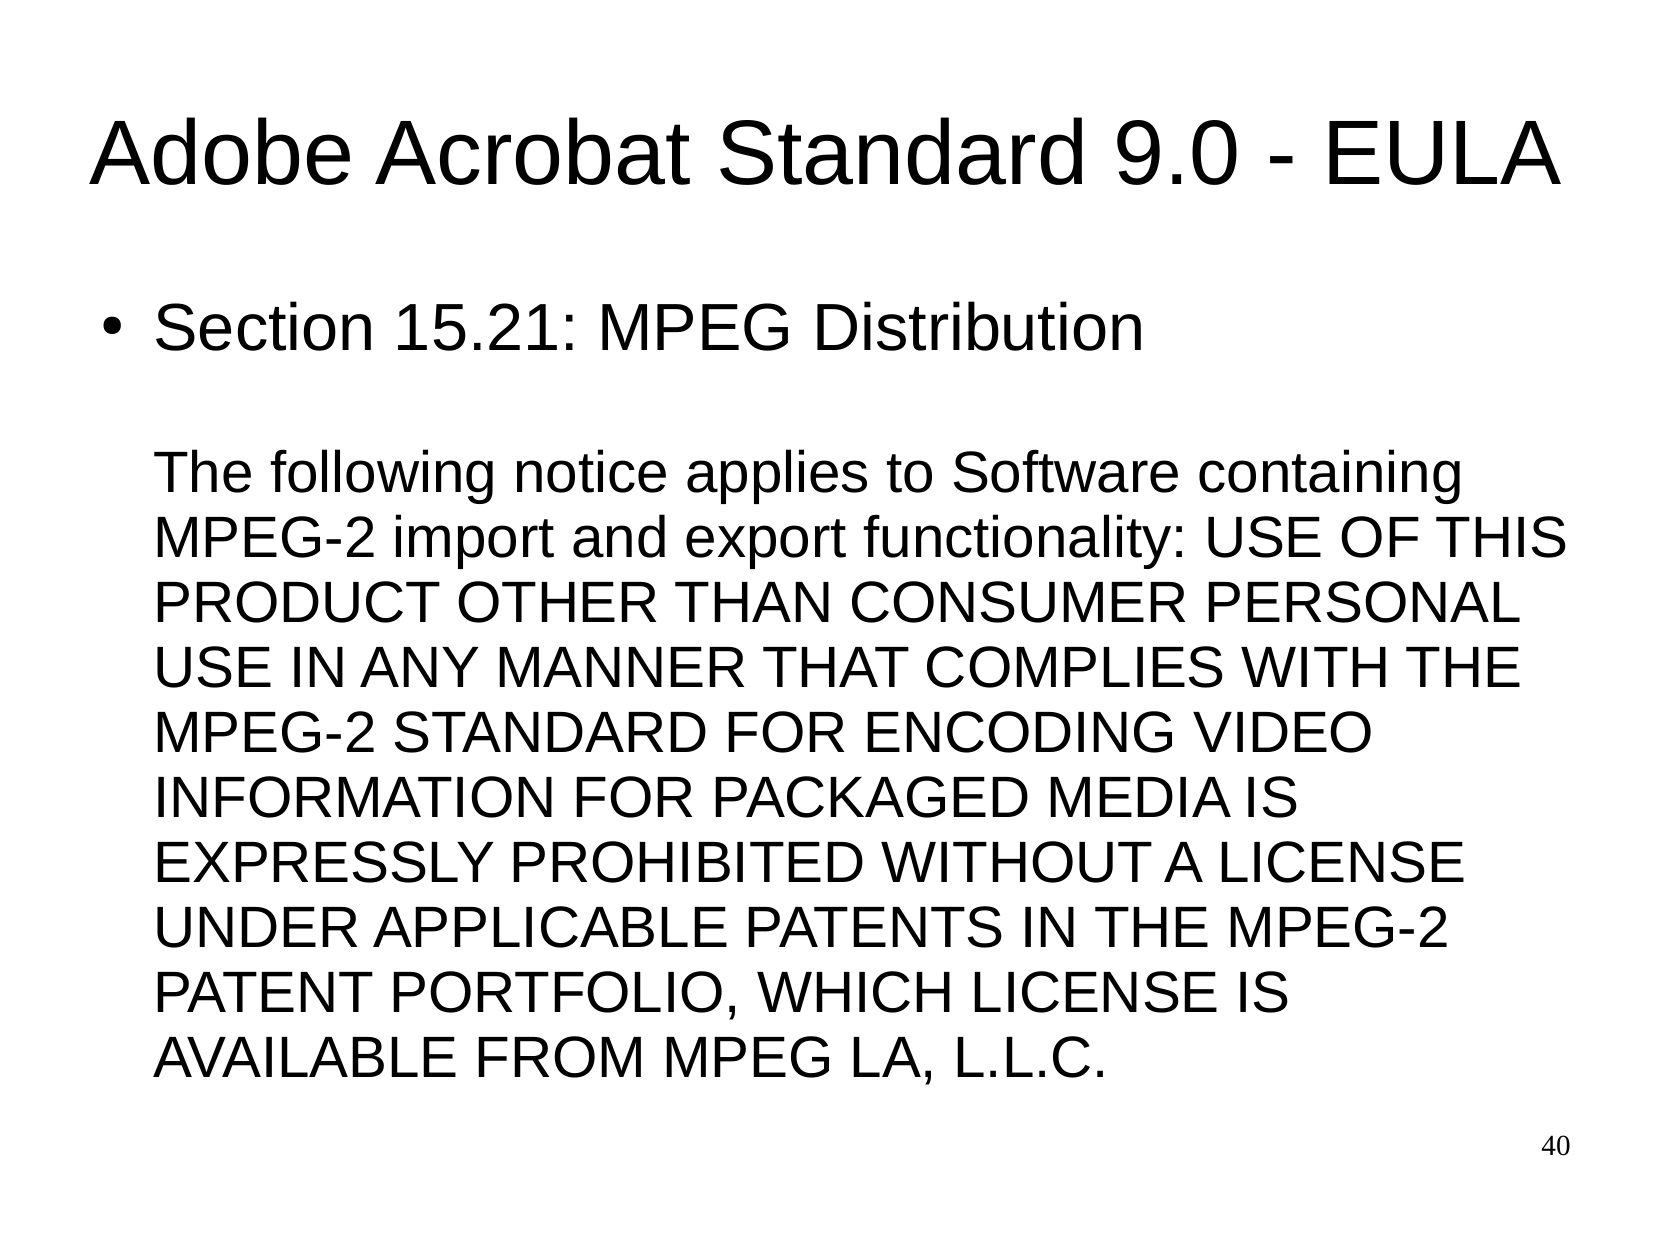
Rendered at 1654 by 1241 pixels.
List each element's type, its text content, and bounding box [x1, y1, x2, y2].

list Section 15.21: MPEG Distribution The following notice applies to Software containing MPEG-2 import and export functionality: USE OF THIS PRODUCT OTHER THAN CONSUMER PERSONAL USE IN ANY MANNER THAT COMPLIES WITH THE MPEG-2 STANDARD FOR ENCODING VIDEO INFORMATION FOR PACKAGED MEDIA IS EXPRESSLY PROHIBITED WITHOUT A LICENSE UNDER APPLICABLE PATENTS IN THE MPEG-2 PATENT PORTFOLIO, WHICH LICENSE IS AVAILABLE FROM MPEG LA, L.L.C. [82, 290, 1571, 1094]
title Adobe Acrobat Standard 9.0 - EULA [82, 49, 1571, 257]
